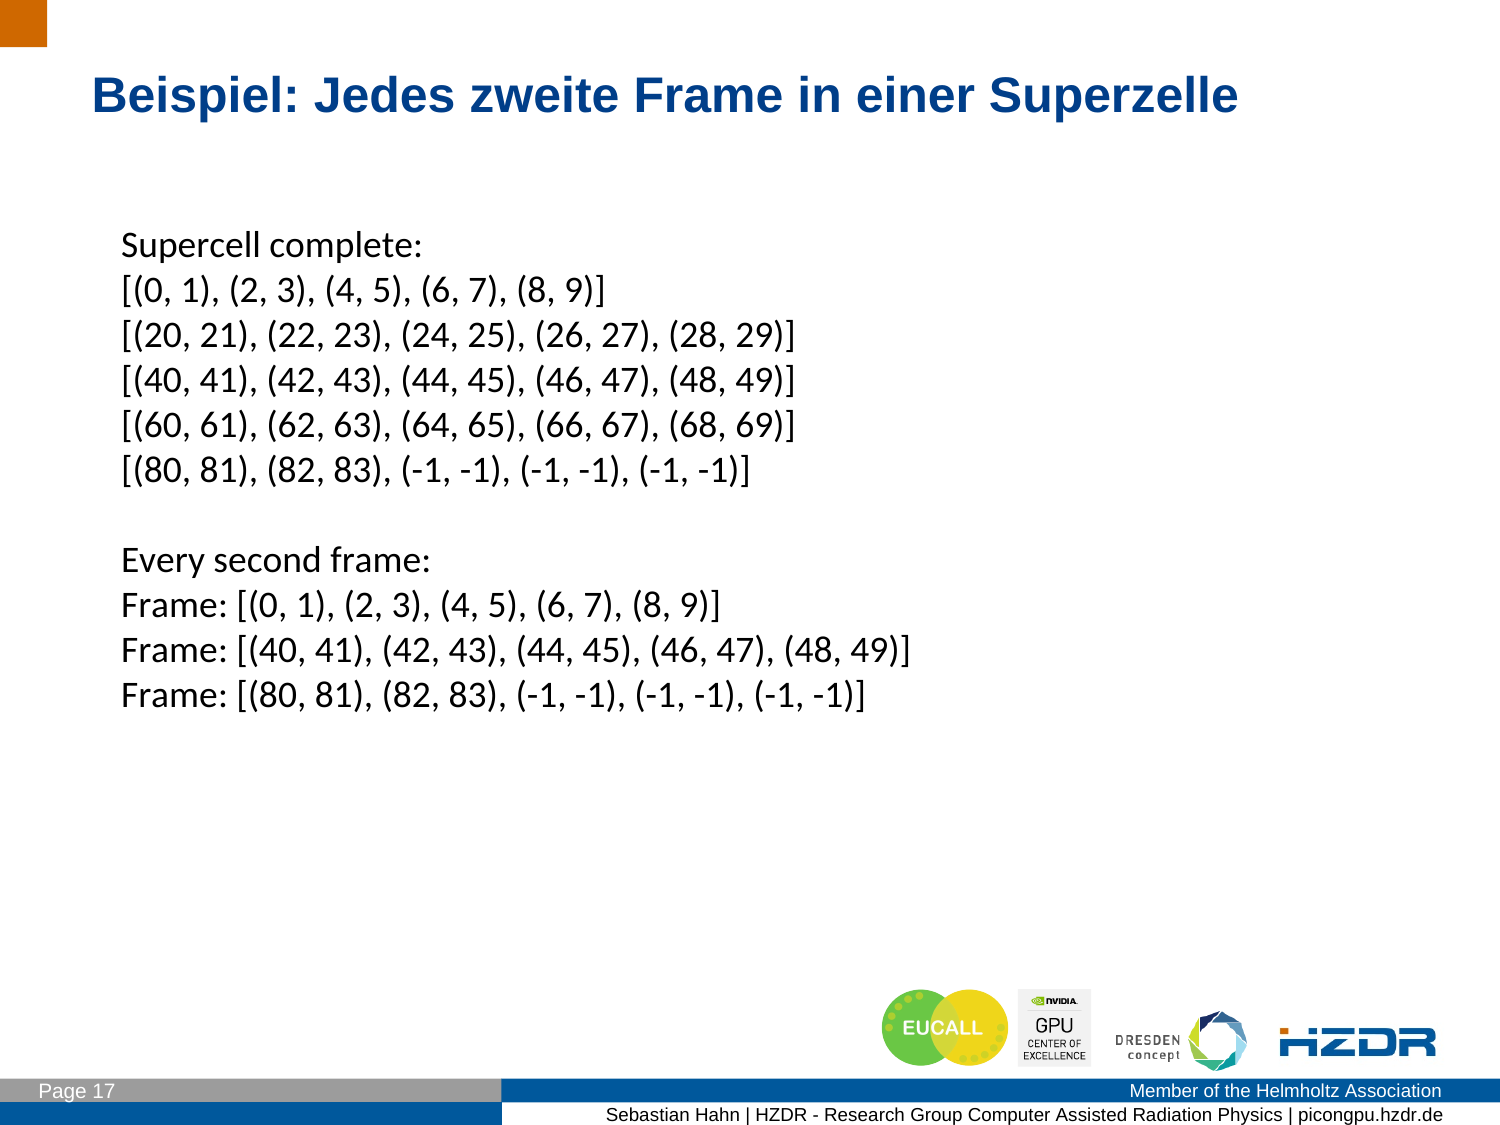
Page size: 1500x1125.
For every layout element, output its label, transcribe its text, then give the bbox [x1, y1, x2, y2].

picture [1257, 1011, 1453, 1073]
picture [874, 980, 1099, 1075]
text_box Supercell complete: [(0, 1), (2, 3), (4, 5), (6, 7), (8, 9)] [(20, 21), (22, 23), (24, 25), (26, 27), (28, 29)] [(40, 41), (42, 43), (44, 45), (46, 47), (48, 49)] [(60, 61), (62, 63), (64, 65), (66, 67), (68, 69)] [(80, 81), (82, 83), (-1, -1), (-1, -1), (-1, -1)] Every second frame: Frame: [(0, 1), (2, 3), (4, 5), (6, 7), (8, 9)] Frame: [(40, 41), (42, 43), (44, 45), (46, 47), (48, 49)] Frame: [(80, 81), (82, 83), (-1, -1), (-1, -1), (-1, -1)] [106, 212, 1500, 723]
list Beispiel: Jedes zweite Frame in einer Superzelle [76, 54, 1424, 209]
picture [1116, 1011, 1247, 1071]
